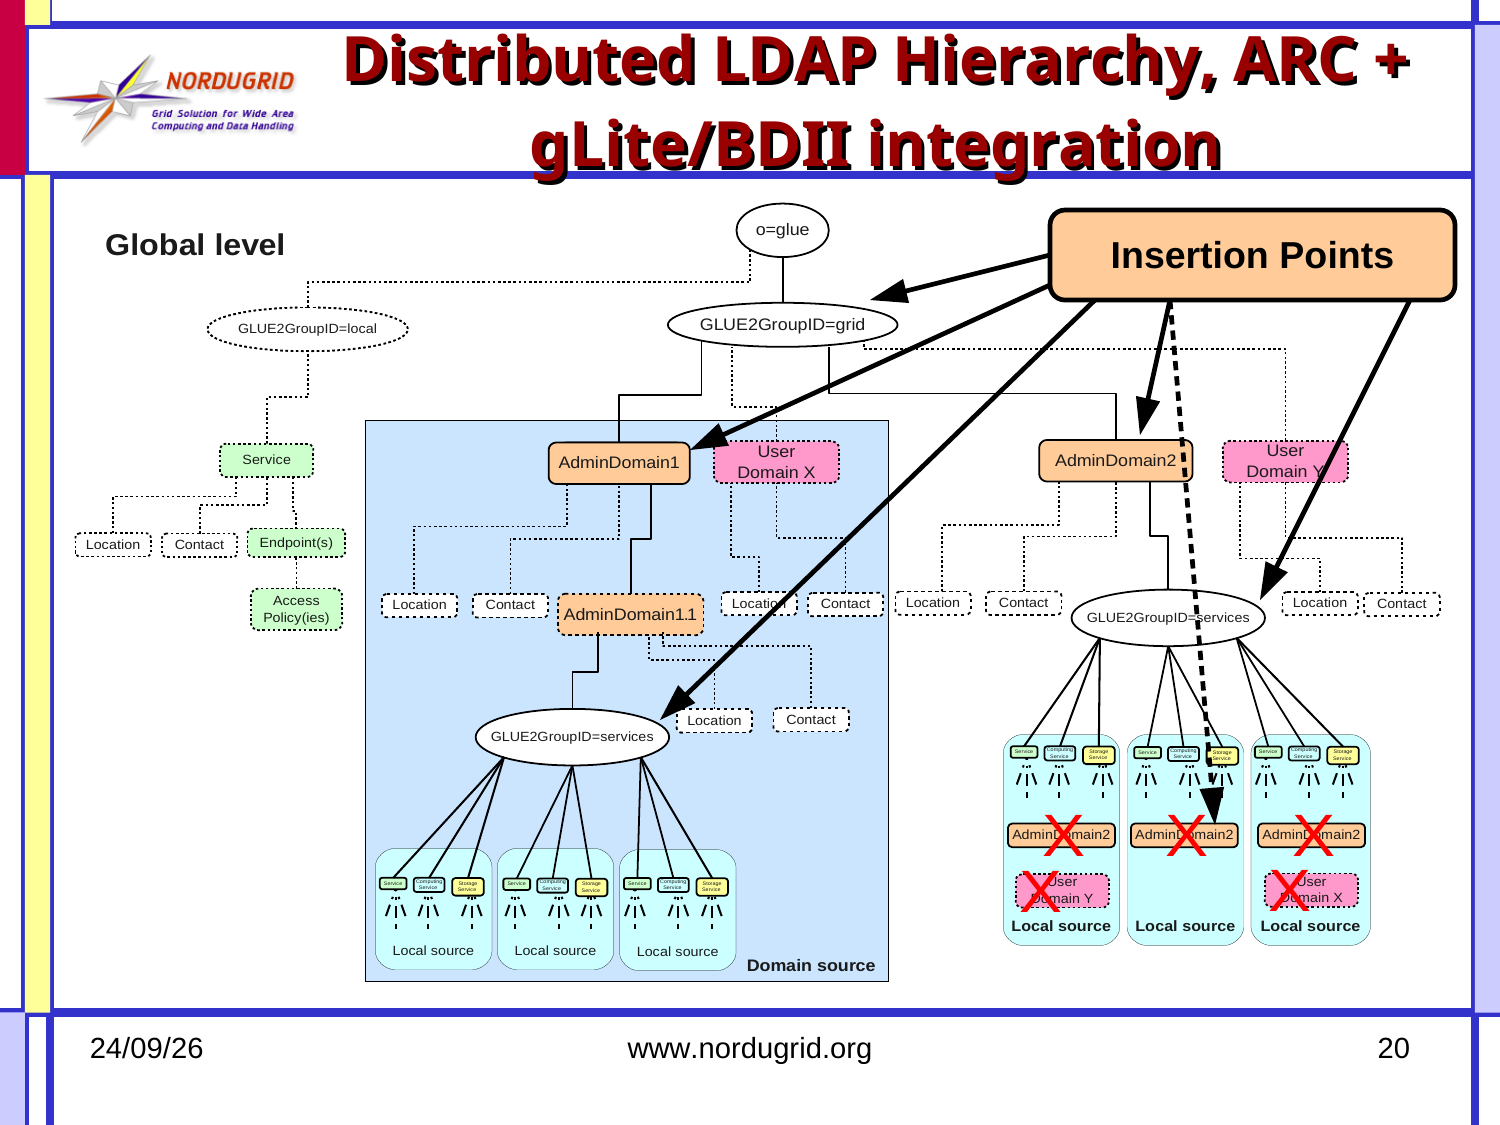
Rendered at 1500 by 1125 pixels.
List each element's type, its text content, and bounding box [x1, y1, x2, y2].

title Distributed LDAP Hierarchy, ARC + gLite/BDII integration [324, 17, 1428, 151]
chart [53, 151, 1451, 1006]
text_box Insertion Points [1050, 210, 1456, 301]
picture [40, 49, 301, 148]
